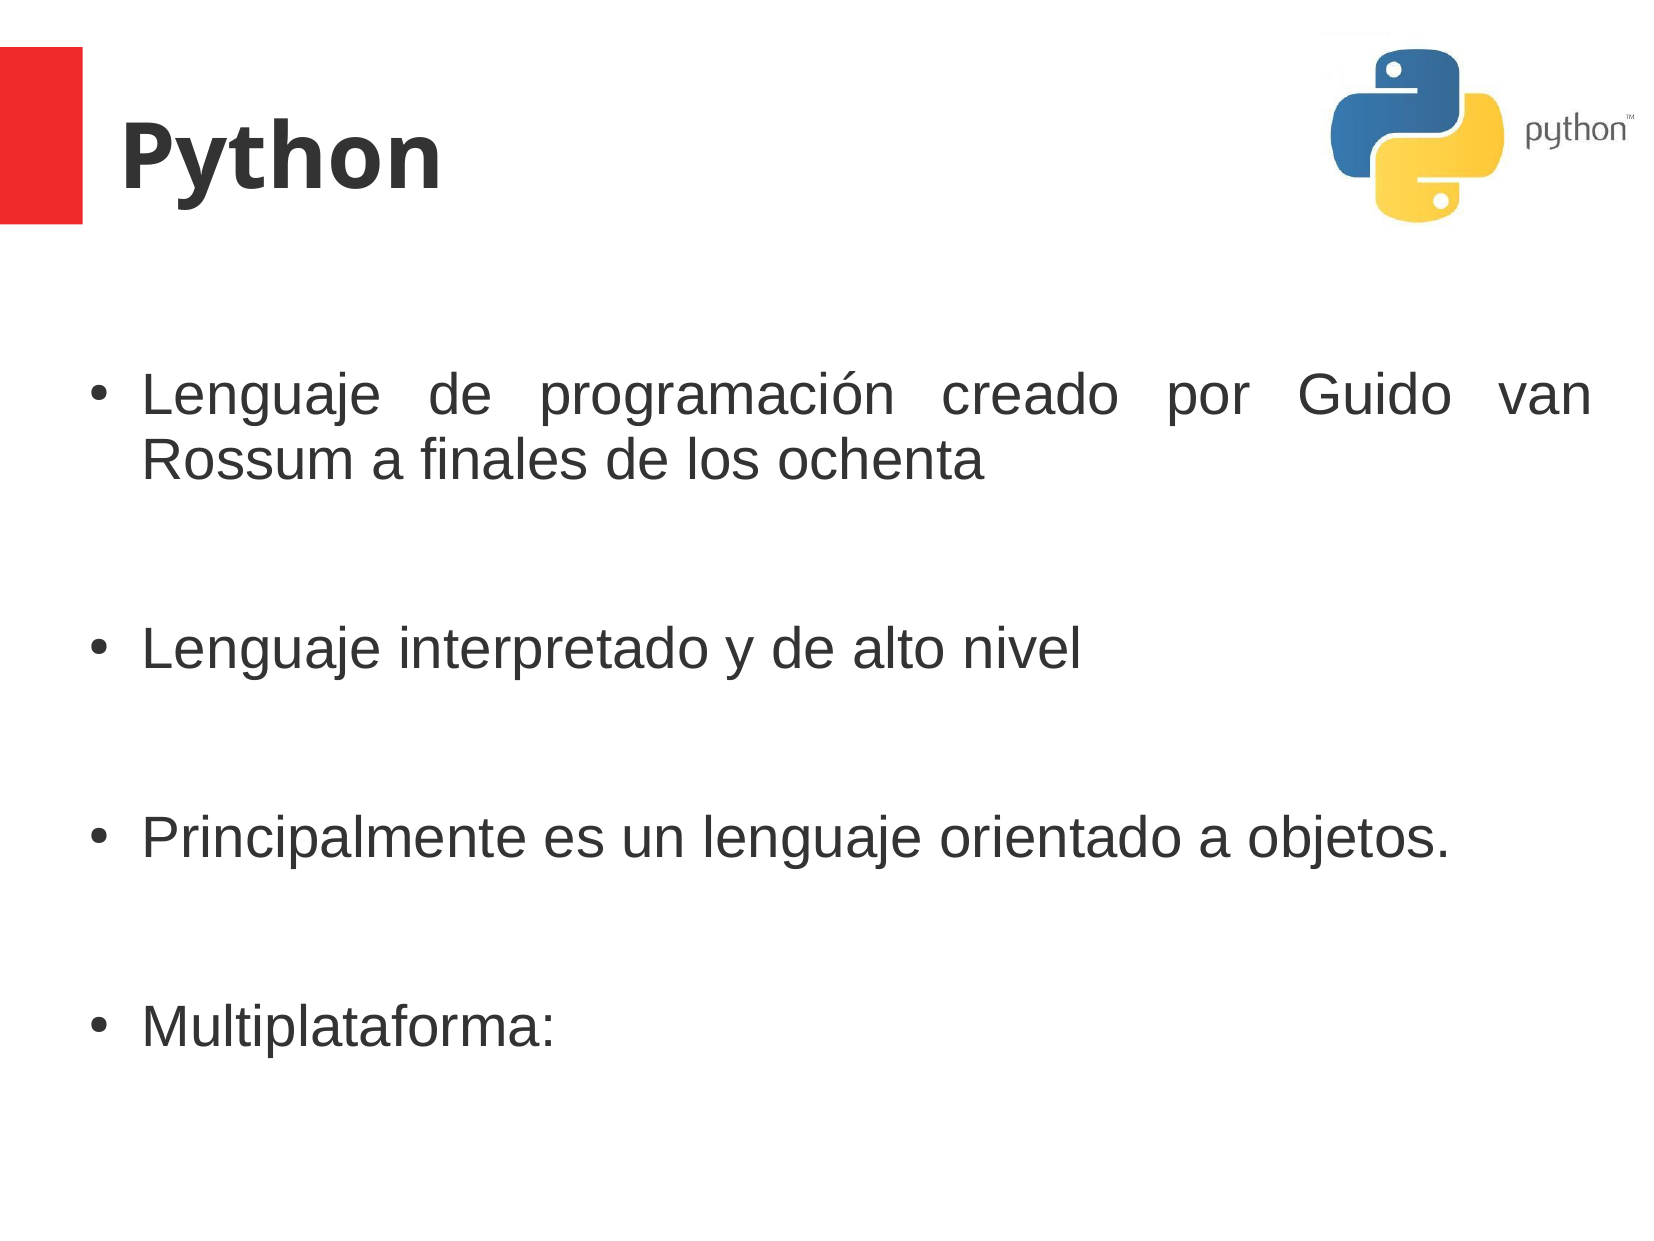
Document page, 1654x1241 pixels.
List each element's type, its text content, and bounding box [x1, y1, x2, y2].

list Lenguaje de programación creado por Guido van Rossum a finales de los ochenta Lenguaje interpretado y de alto nivel Principalmente es un lenguaje orientado a objetos. Multiplataforma: [70, 361, 1595, 1081]
title Python [118, 49, 1322, 257]
picture [1322, 2, 1654, 260]
